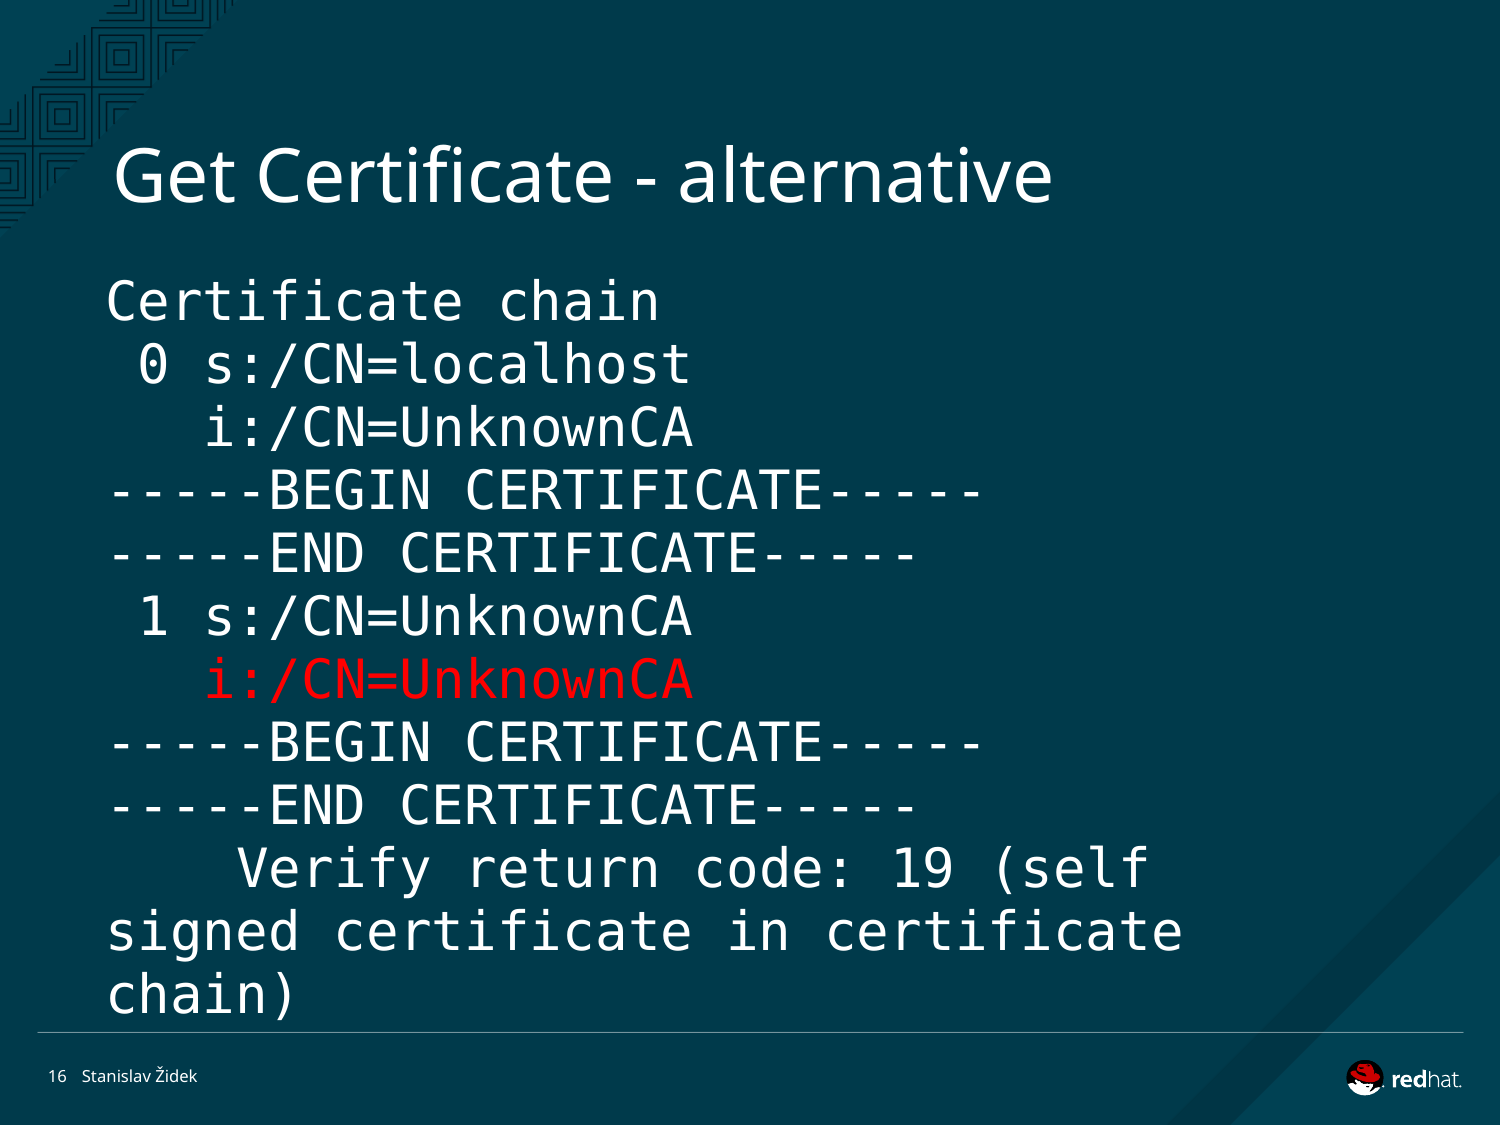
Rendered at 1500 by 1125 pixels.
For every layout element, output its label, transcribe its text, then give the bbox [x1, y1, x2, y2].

title Get Certificate - alternative [112, 0, 1388, 225]
list Certificate chain 0 s:/CN=localhost i:/CN=UnknownCA -----BEGIN CERTIFICATE----- -----END CERTIFICATE----- 1 s:/CN=UnknownCA i:/CN=UnknownCA -----BEGIN CERTIFICATE----- -----END CERTIFICATE----- Verify return code: 19 (self signed certificate in certificate chain) [105, 270, 1381, 1006]
